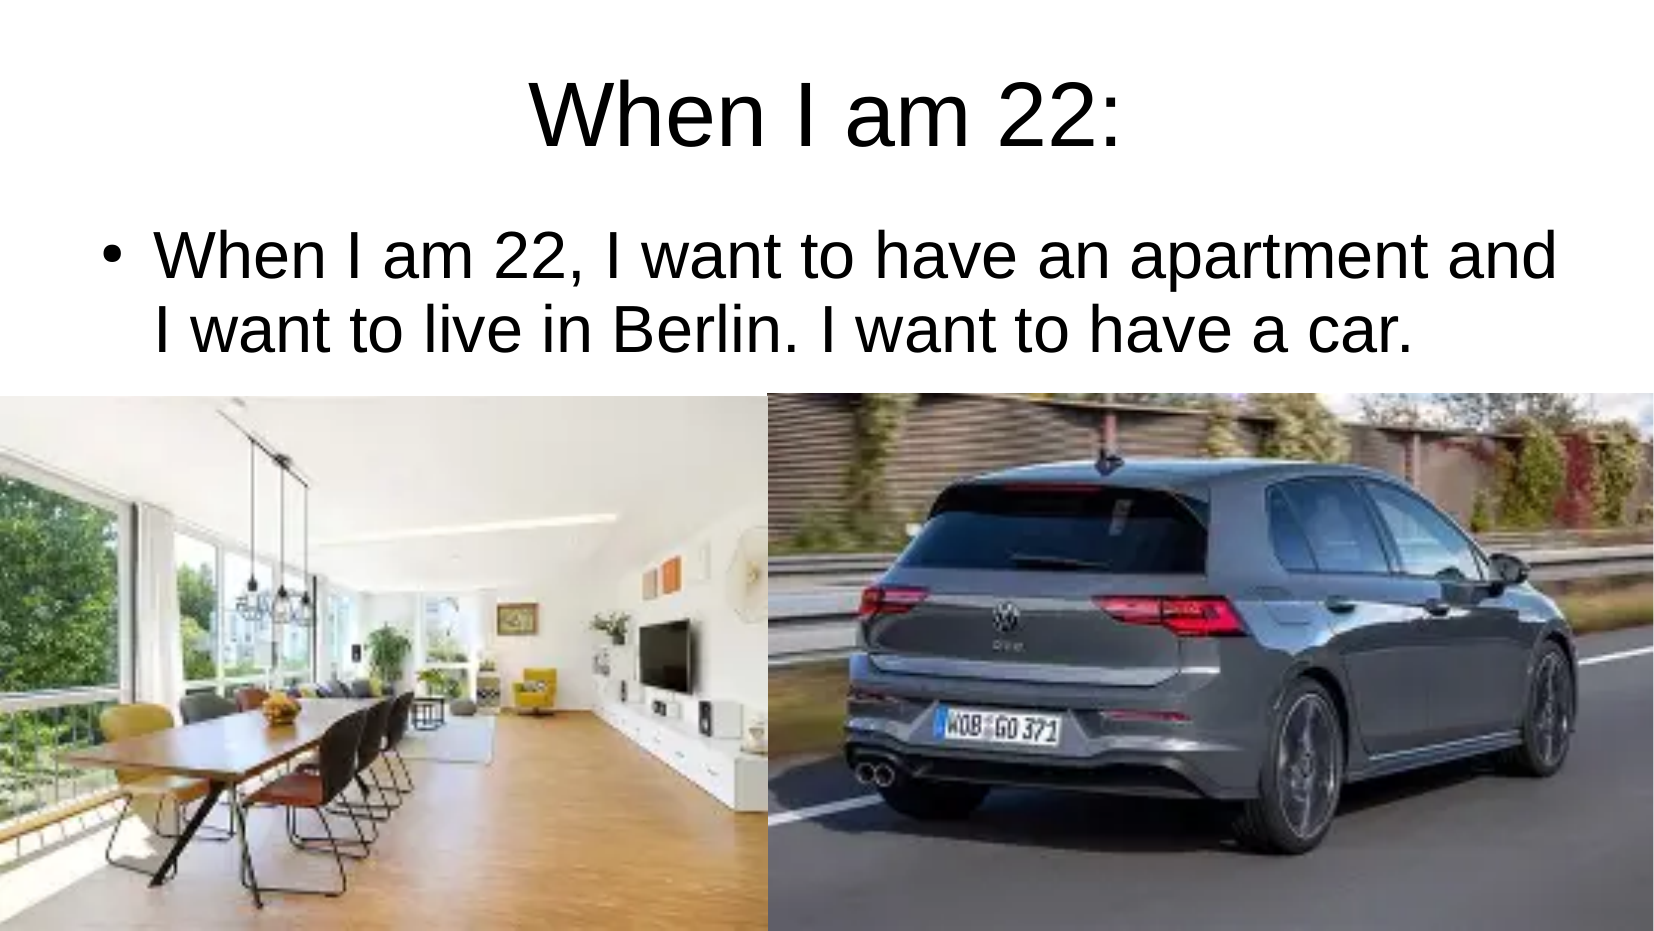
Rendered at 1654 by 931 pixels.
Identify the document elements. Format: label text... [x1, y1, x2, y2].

picture [0, 393, 1654, 931]
title When I am 22: [82, 37, 1571, 193]
list When I am 22, I want to have an apartment and I want to live in Berlin. I want to have a car. [82, 217, 1571, 396]
